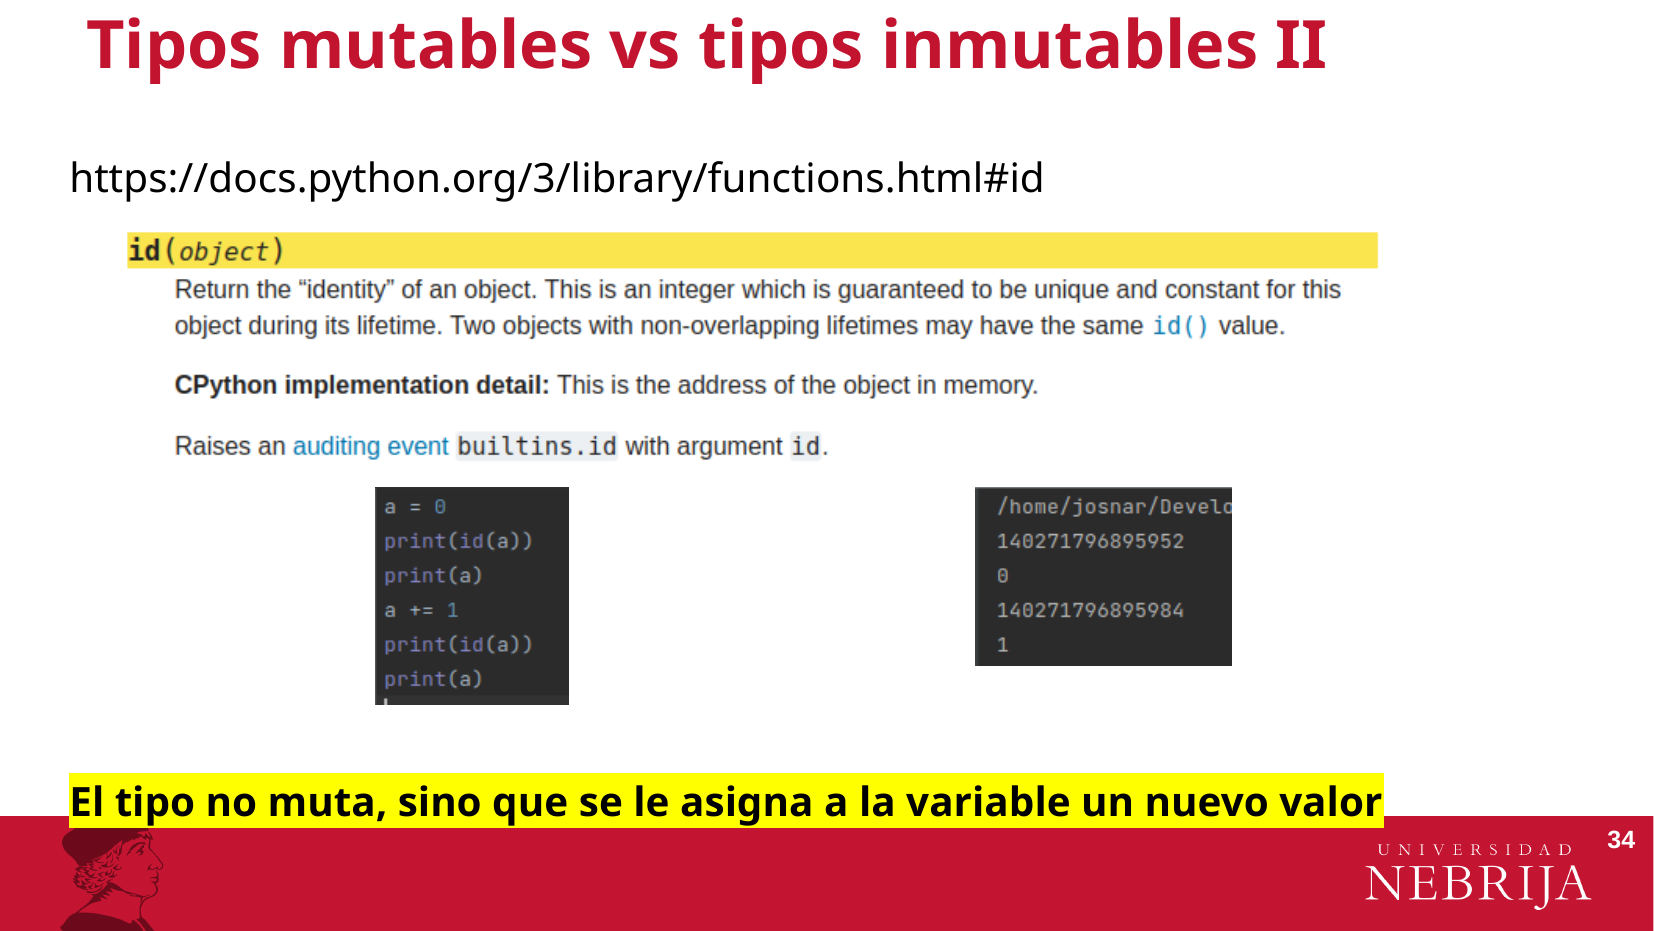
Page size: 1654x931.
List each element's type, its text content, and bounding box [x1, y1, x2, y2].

text_box Tipos mutables vs tipos inmutables II [0, 3, 1650, 75]
picture [0, 826, 1654, 931]
list https://docs.python.org/3/library/functions.html#id El tipo no muta, sino que se le asigna a la variable un nuevo valor [0, 75, 1654, 826]
picture [112, 220, 1411, 705]
